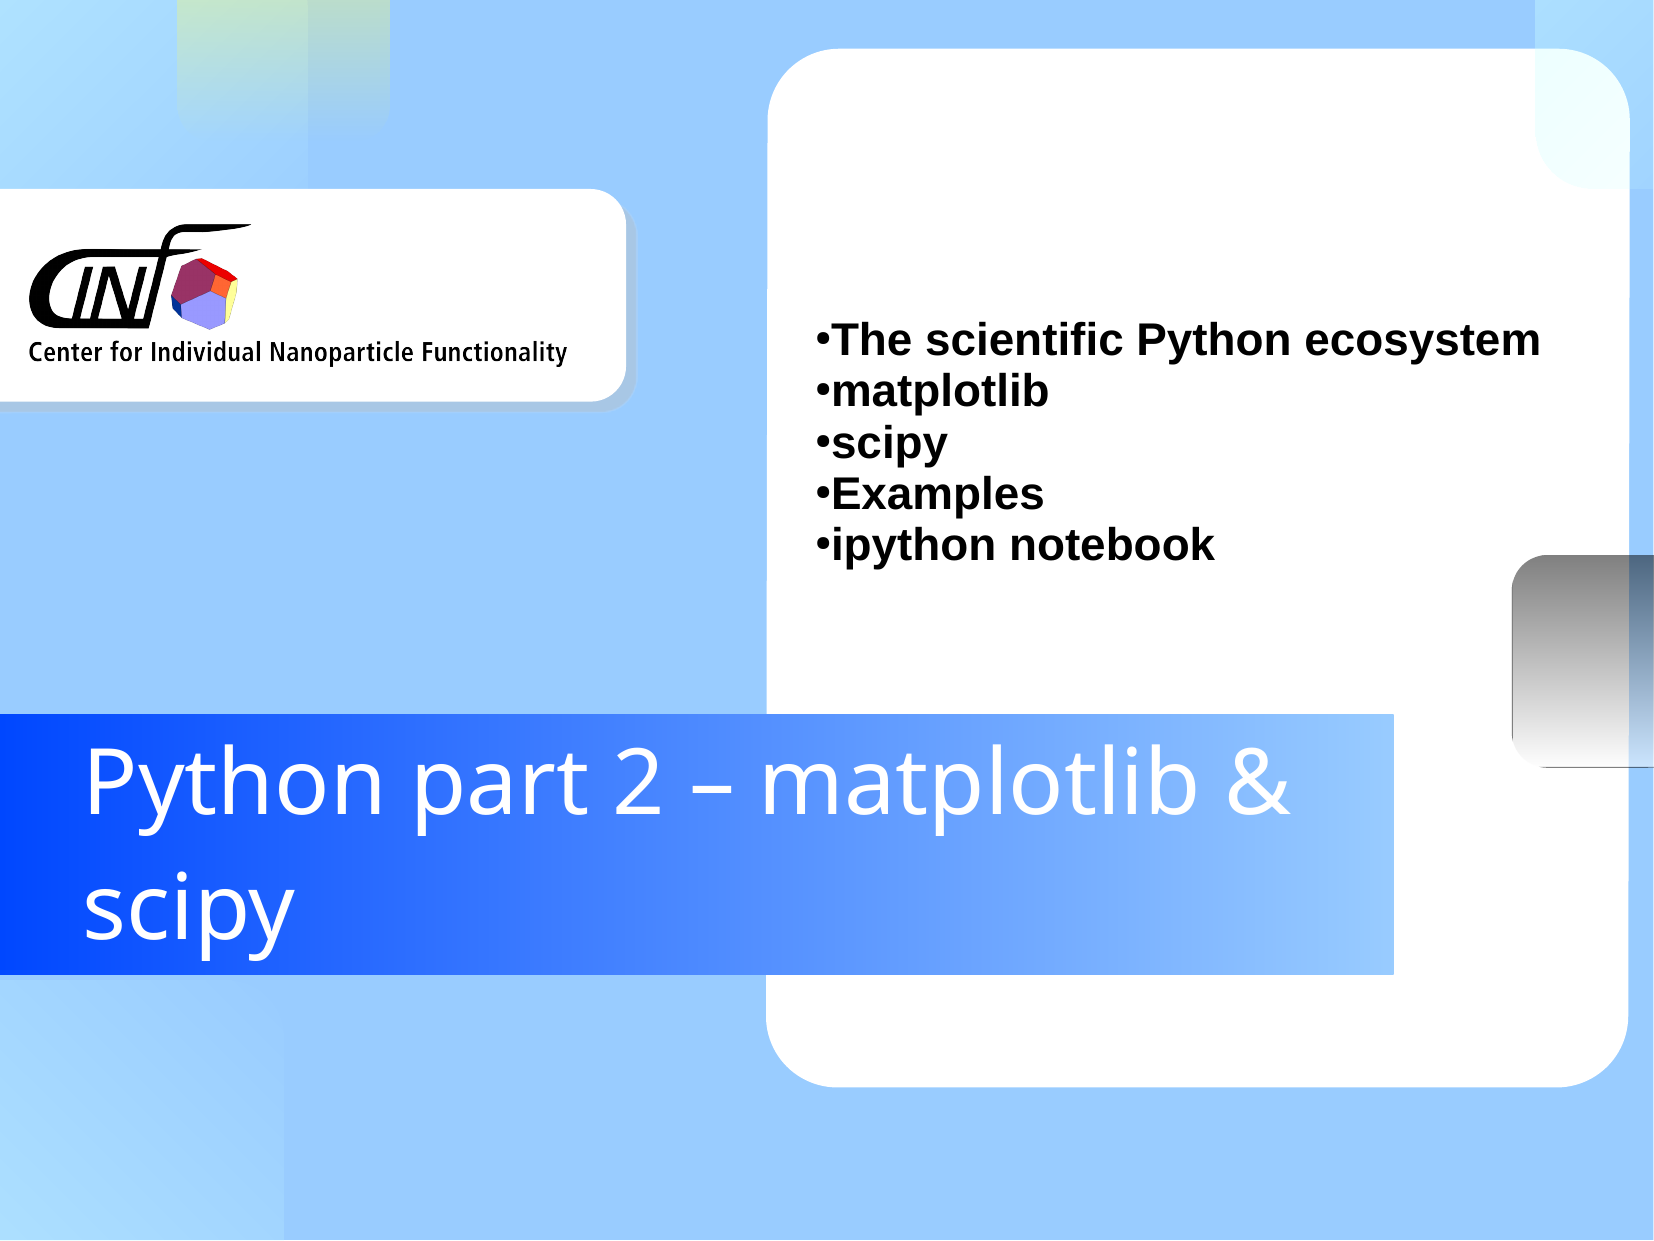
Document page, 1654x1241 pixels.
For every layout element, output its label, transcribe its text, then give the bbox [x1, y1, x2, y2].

picture [28, 224, 567, 367]
title Python part 2 – matplotlib & scipy [82, 738, 1312, 946]
subtitle The scientific Python ecosystem matplotlib scipy Examples ipython notebook [814, 313, 1571, 571]
